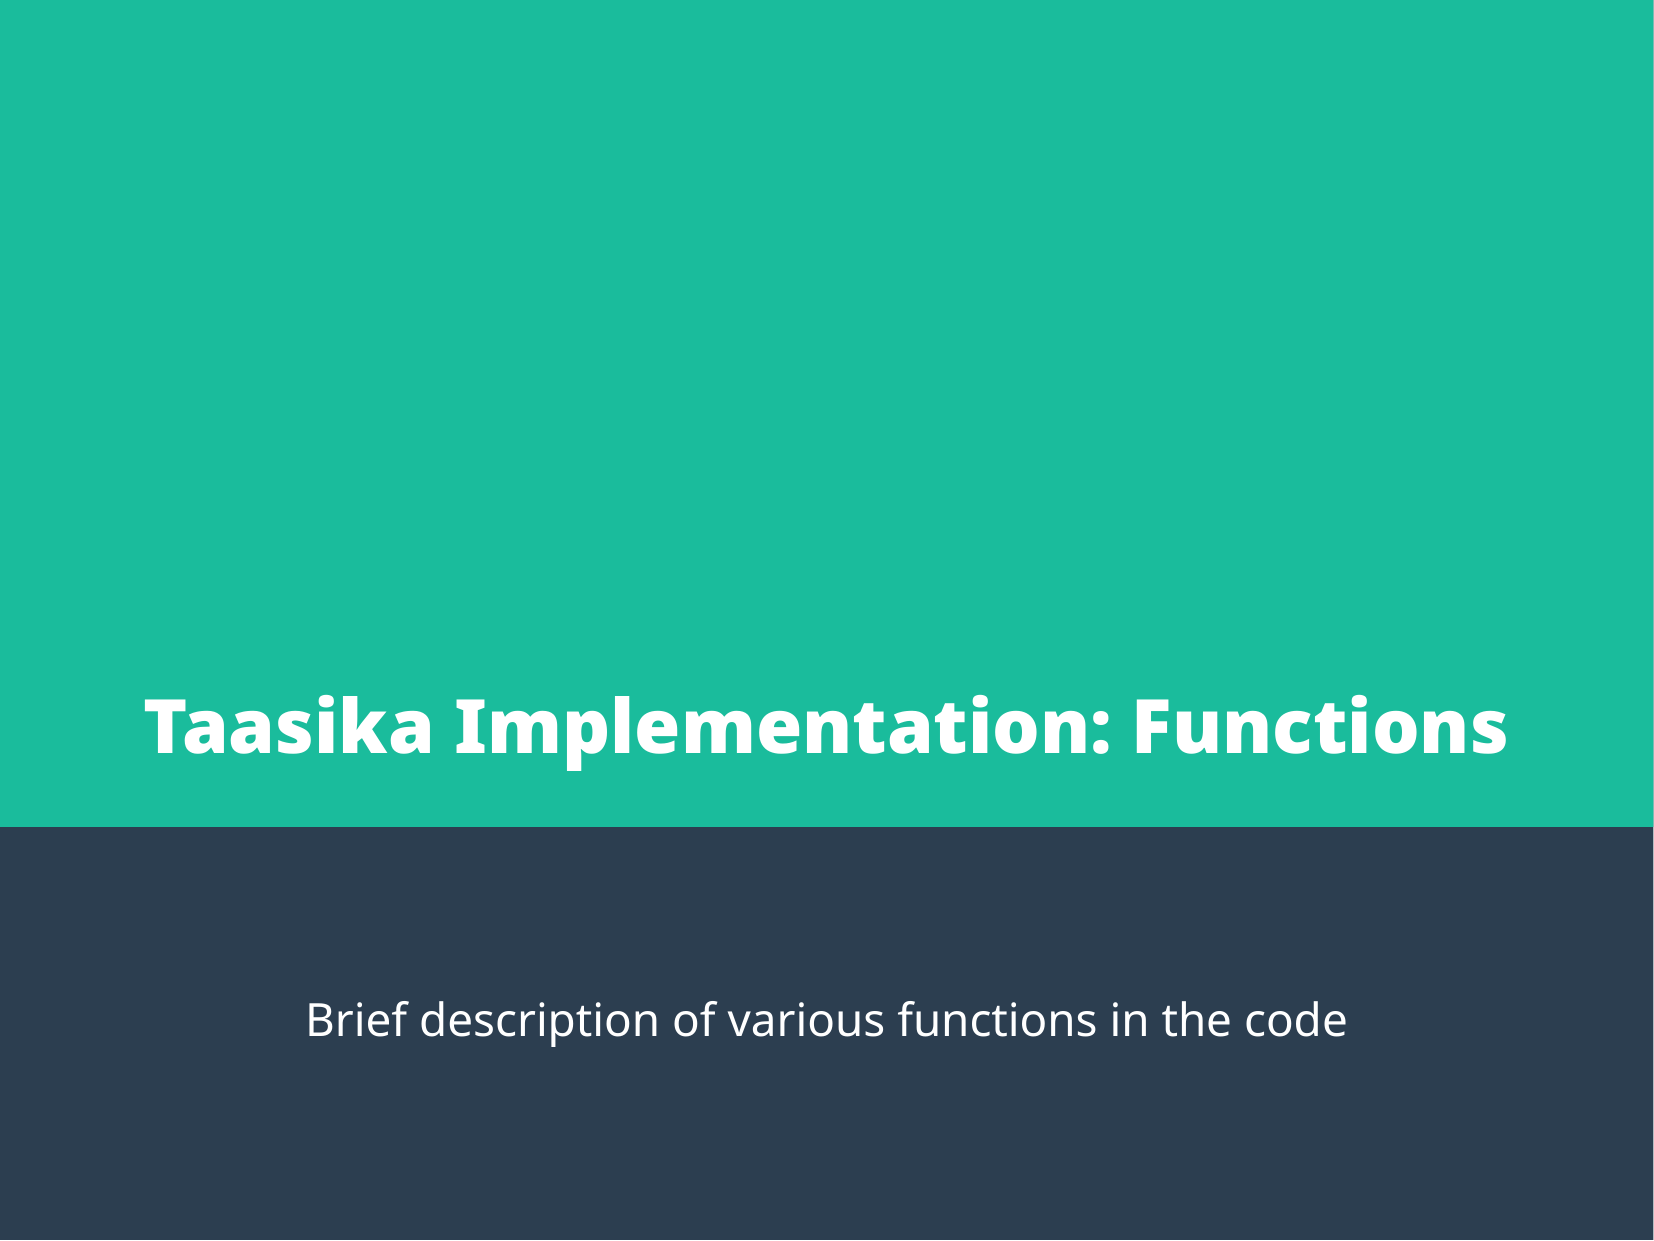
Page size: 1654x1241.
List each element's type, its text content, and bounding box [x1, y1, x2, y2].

subtitle Brief description of various functions in the code [59, 856, 1595, 1182]
title Taasika Implementation: Functions [59, 620, 1595, 778]
